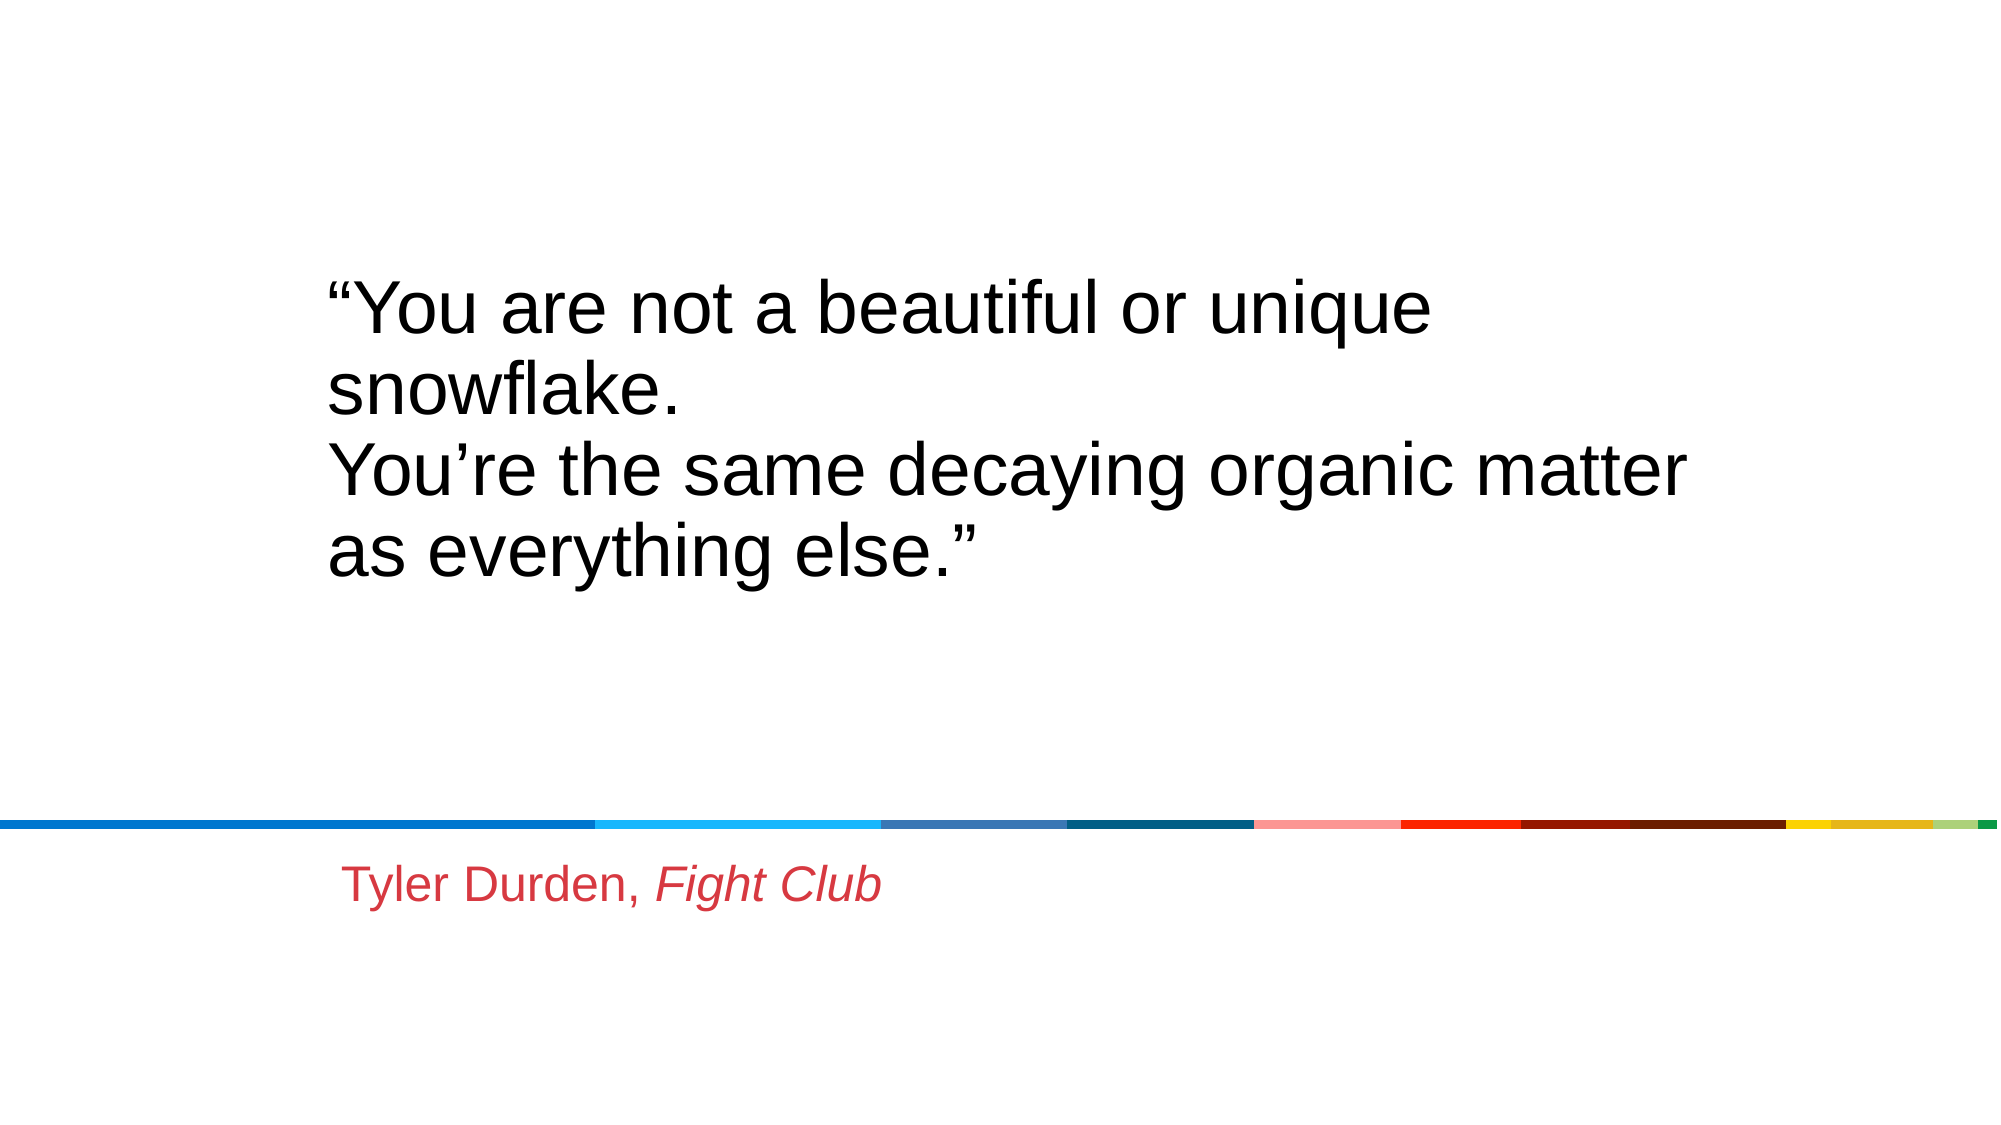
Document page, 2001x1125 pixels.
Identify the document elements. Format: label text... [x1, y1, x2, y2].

text_box Tyler Durden, Fight Club [325, 843, 1220, 927]
text_box [0, 820, 1997, 829]
text_box “You are not a beautiful or unique snowflake. You’re the same decaying organic matter as everything else.” [312, 261, 1787, 479]
